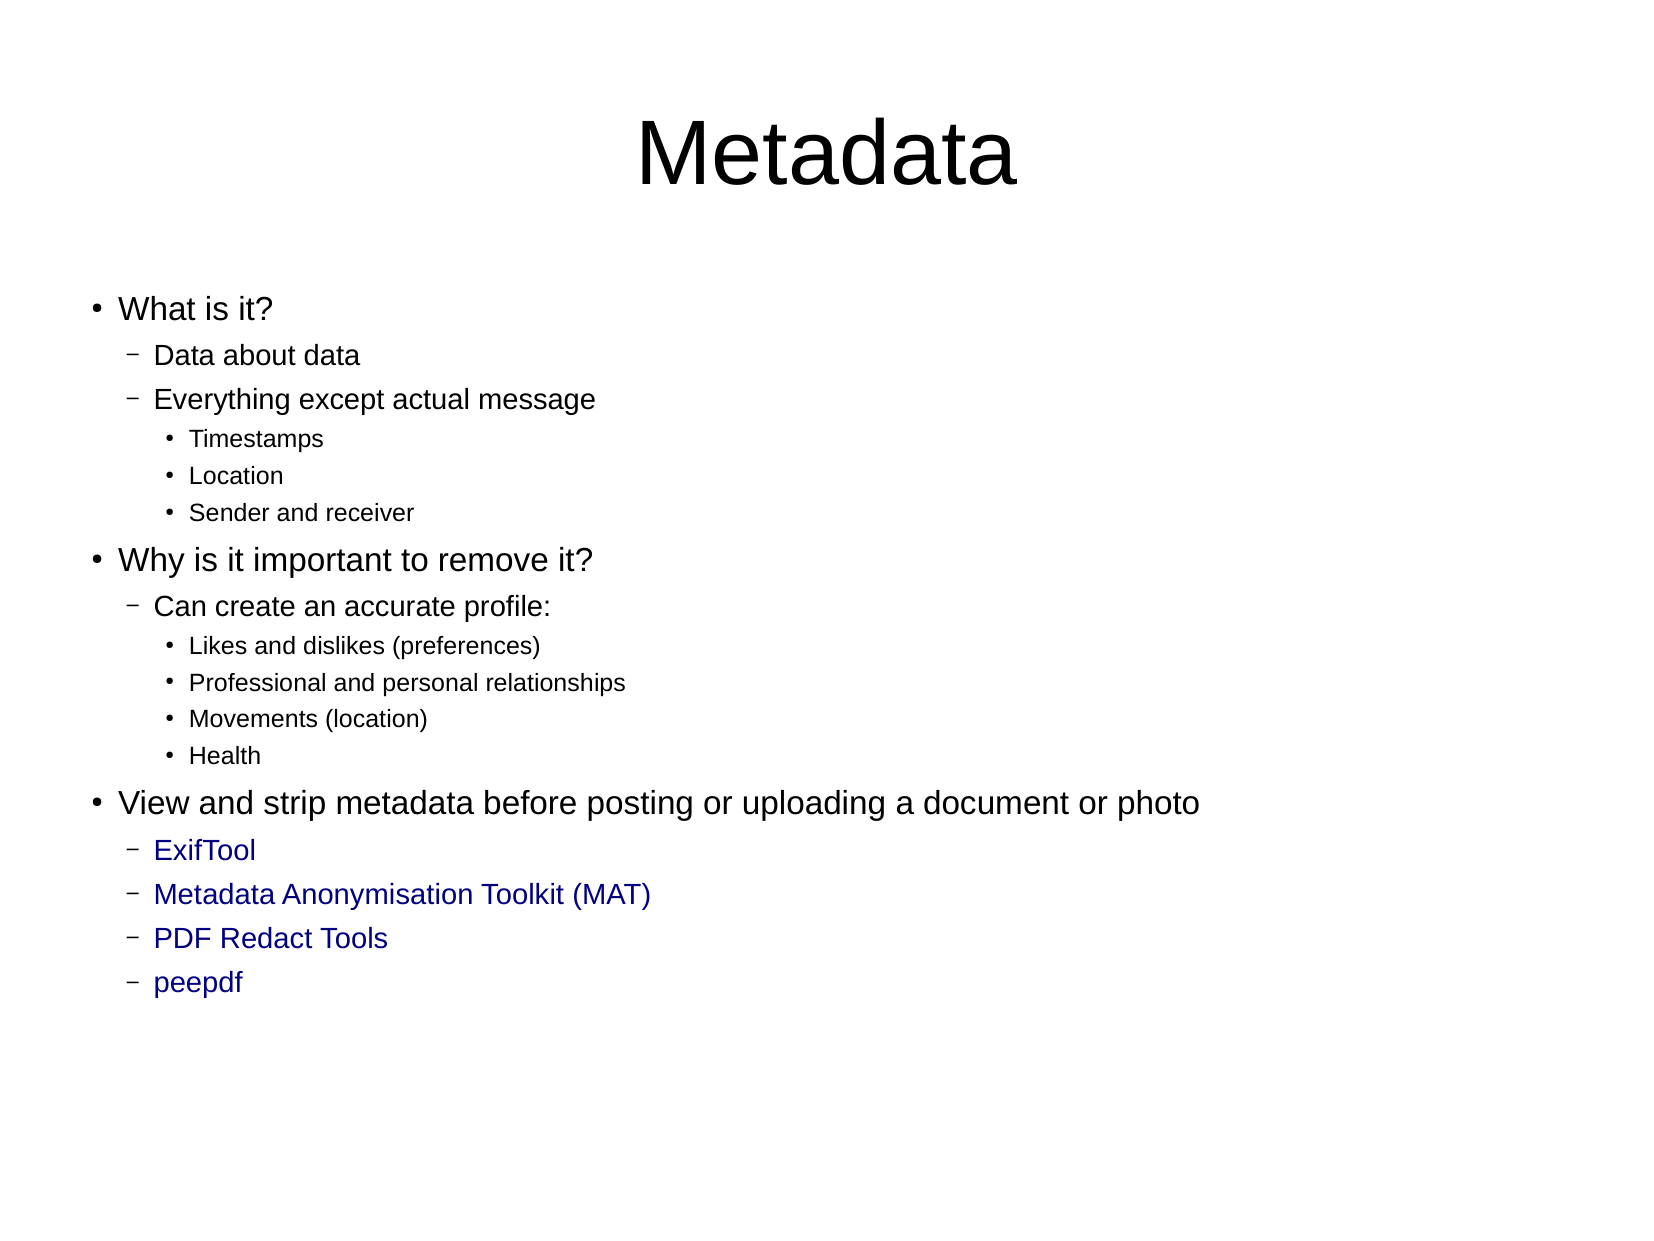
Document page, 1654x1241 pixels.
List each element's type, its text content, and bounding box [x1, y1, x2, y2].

list What is it? Data about data Everything except actual message Timestamps Location Sender and receiver Why is it important to remove it? Can create an accurate profile: Likes and dislikes (preferences) Professional and personal relationships Movements (location) Health View and strip metadata before posting or uploading a document or photo ExifTool Metadata Anonymisation Toolkit (MAT) PDF Redact Tools peepdf [82, 290, 1571, 1010]
title Metadata [82, 49, 1571, 257]
